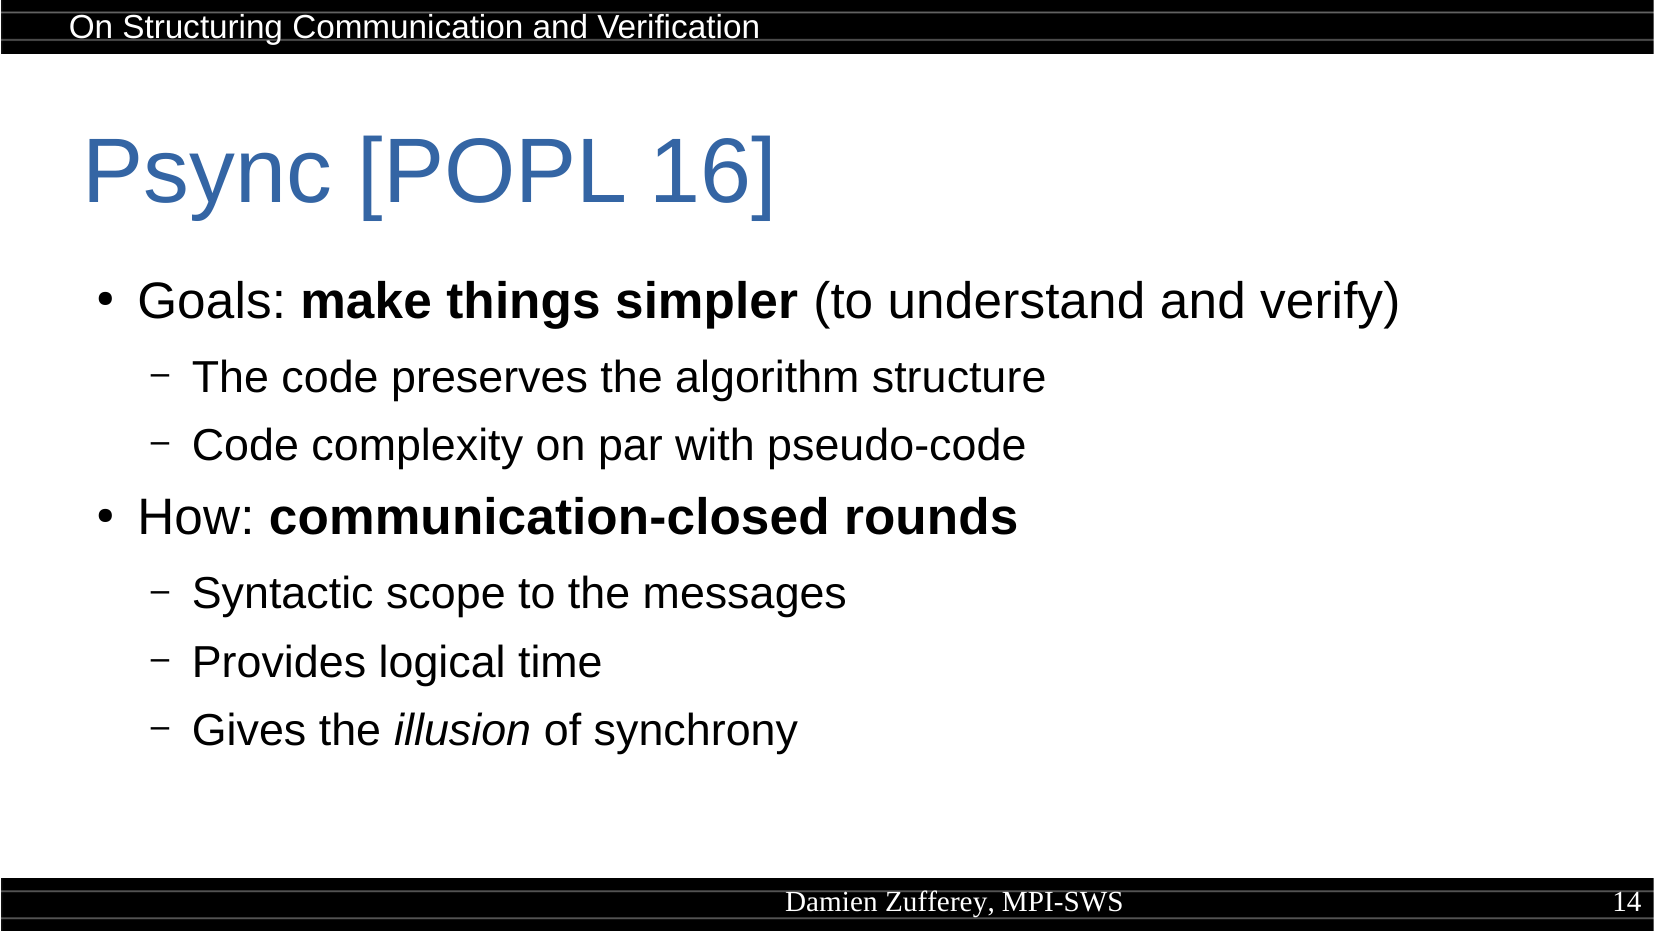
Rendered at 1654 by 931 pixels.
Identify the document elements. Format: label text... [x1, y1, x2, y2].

picture [1, 0, 1654, 54]
list Goals: make things simpler (to understand and verify) The code preserves the algorithm structure Code complexity on par with pseudo-code How: communication-closed rounds Syntactic scope to the messages Provides logical time Gives the illusion of synchrony [82, 271, 1571, 758]
title Psync [POPL 16] [82, 92, 1571, 249]
picture [1, 878, 1654, 931]
